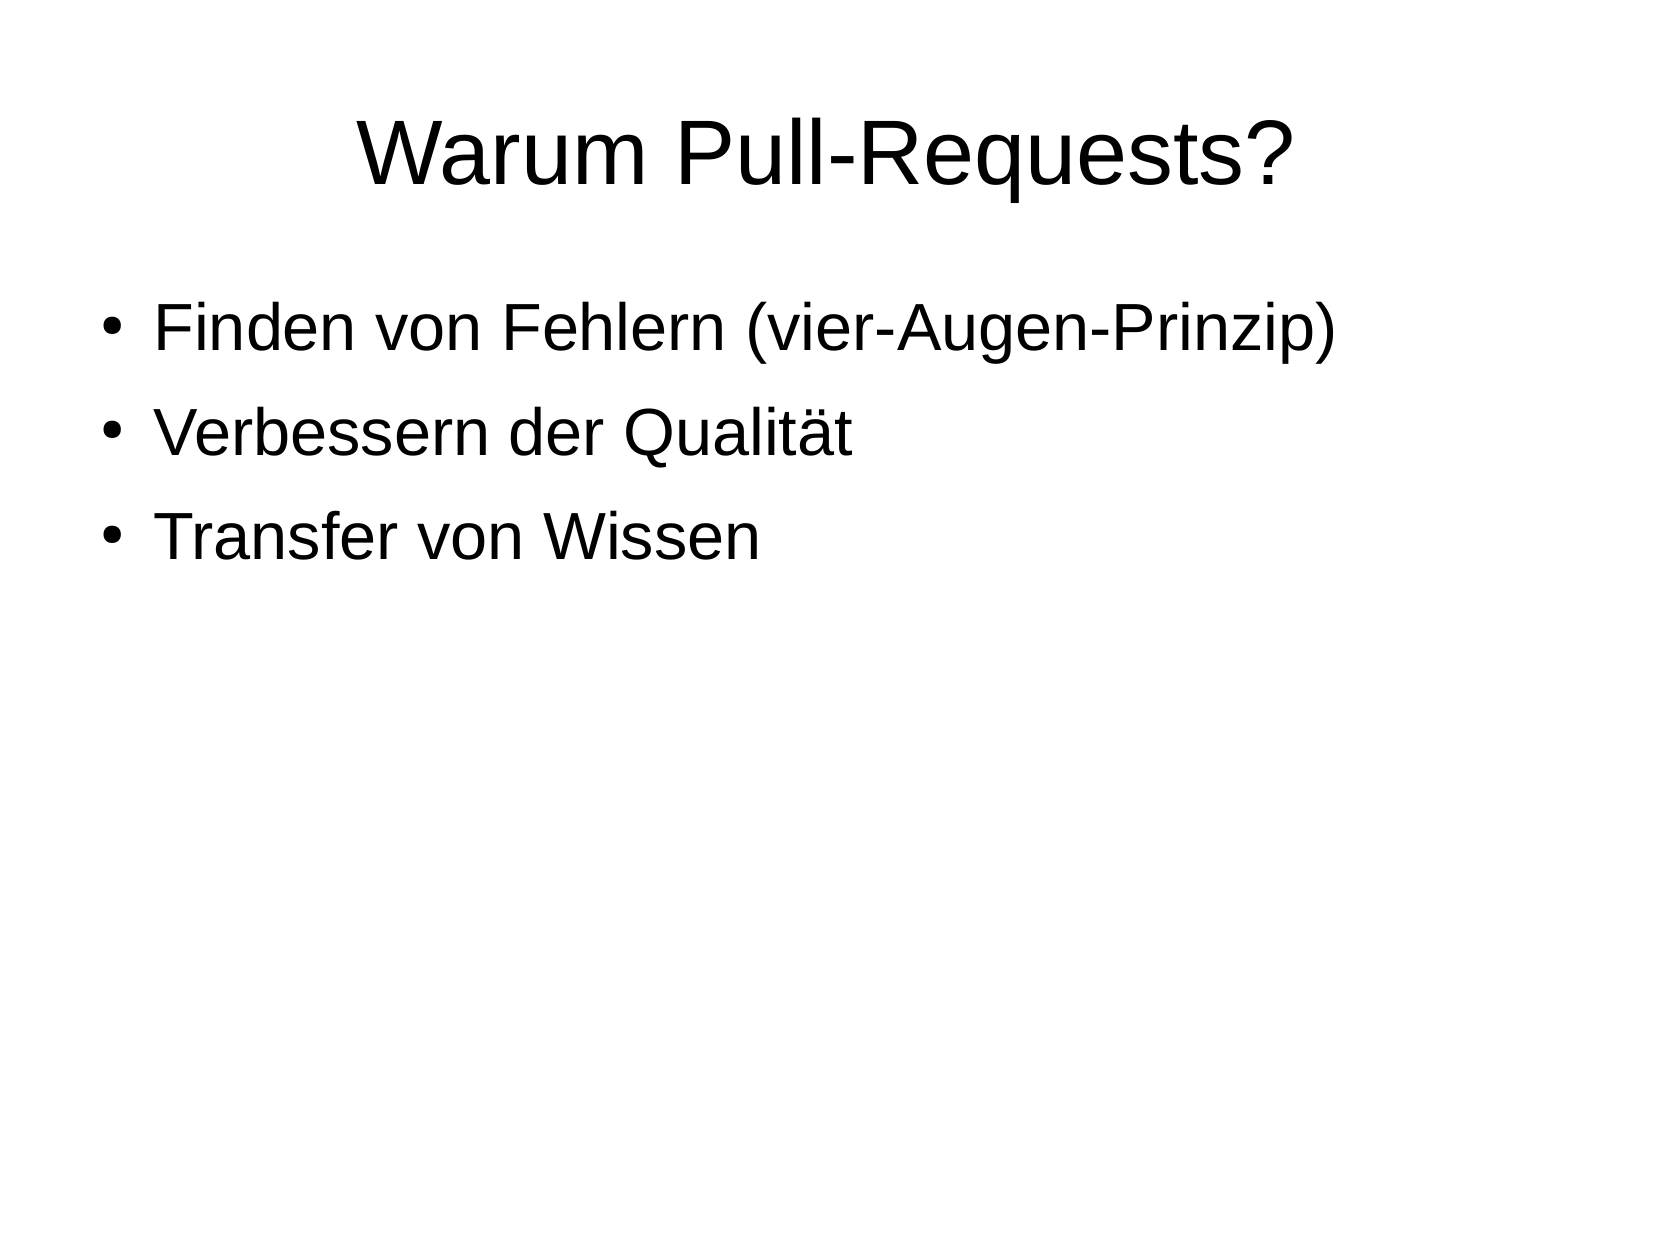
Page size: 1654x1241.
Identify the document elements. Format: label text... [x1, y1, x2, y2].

title Warum Pull-Requests? [82, 49, 1571, 257]
list Finden von Fehlern (vier-Augen-Prinzip) Verbessern der Qualität Transfer von Wissen [82, 290, 1571, 1010]
